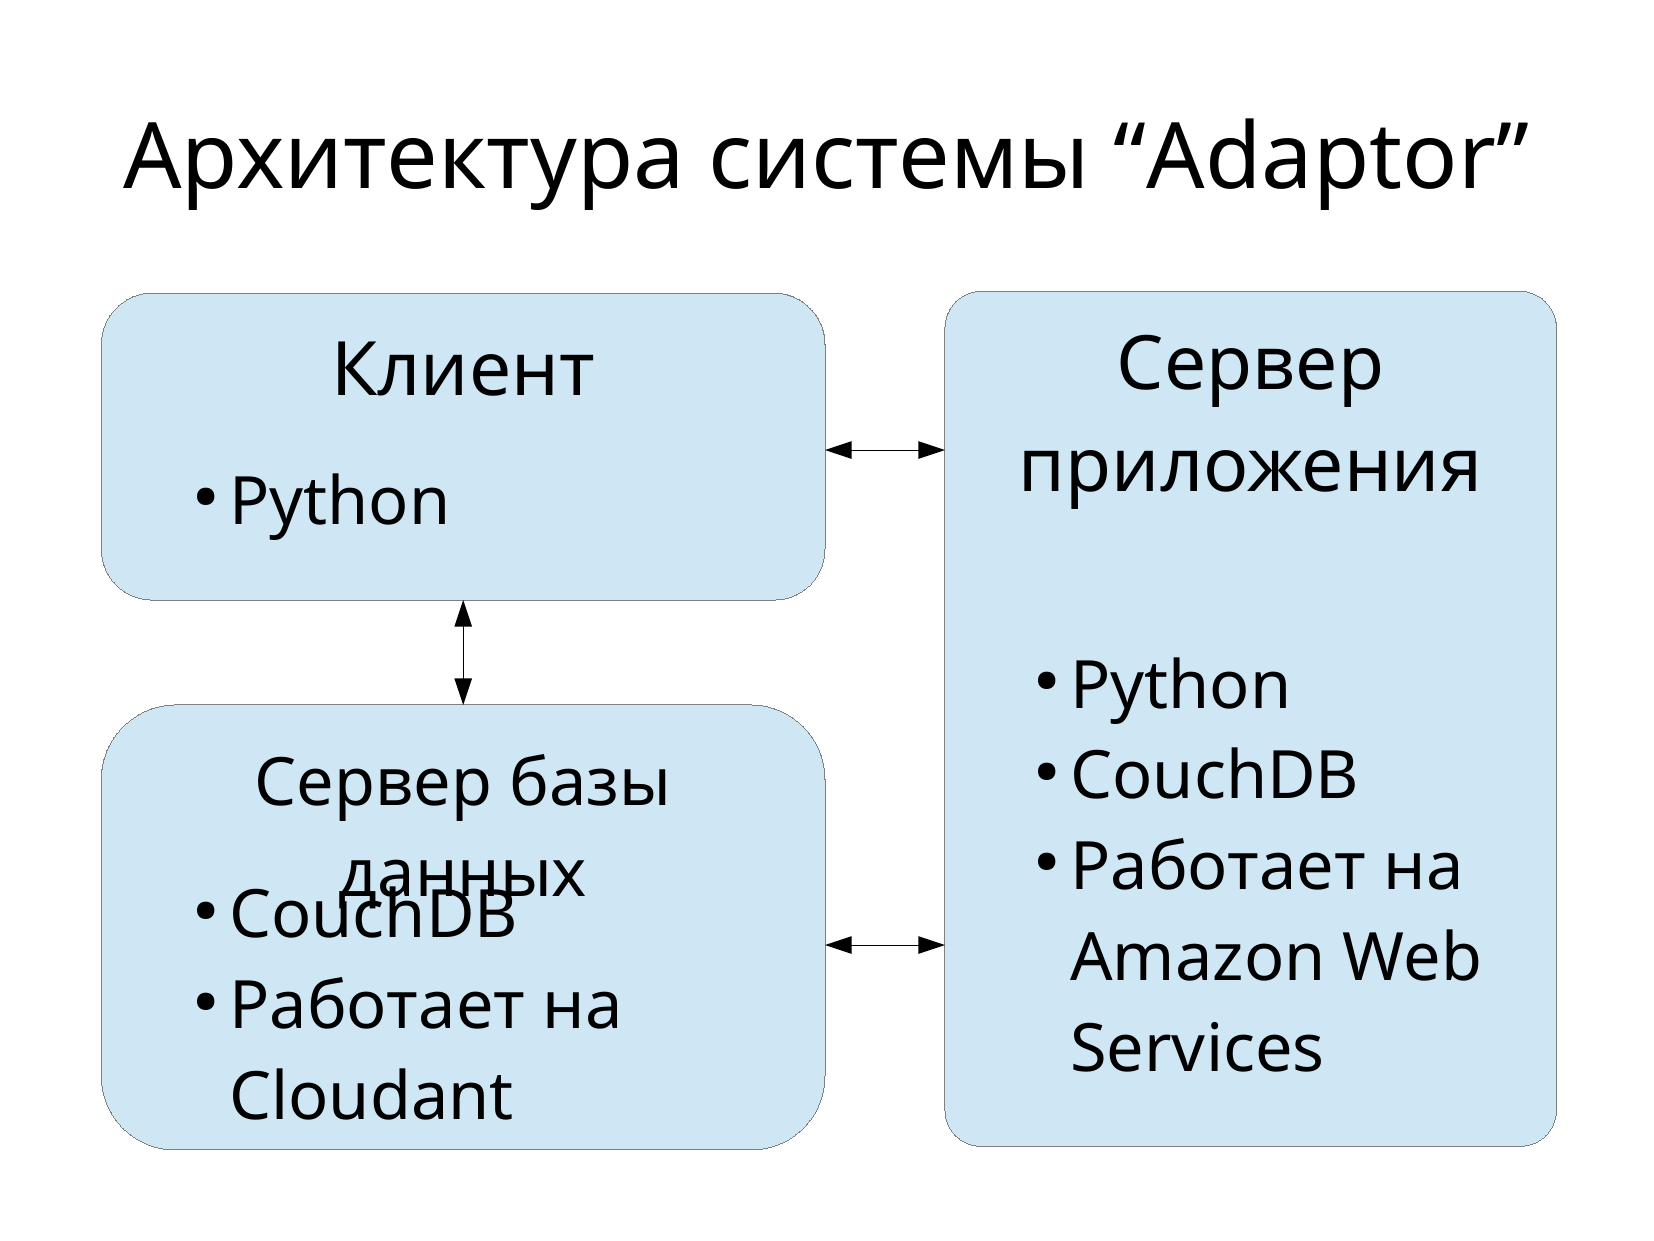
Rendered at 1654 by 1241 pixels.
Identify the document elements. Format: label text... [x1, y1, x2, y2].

text_box Сервер приложения [944, 291, 1557, 1147]
text_box Сервер базы данных [101, 704, 826, 1150]
title Архитектура системы “Adaptor” [82, 49, 1571, 257]
text_box Python [178, 445, 748, 542]
text_box CouchDB Работает на Cloudant [178, 859, 748, 1233]
text_box Python CouchDB Работает на Amazon Web Services [1020, 629, 1501, 1081]
text_box Клиент [101, 293, 826, 601]
